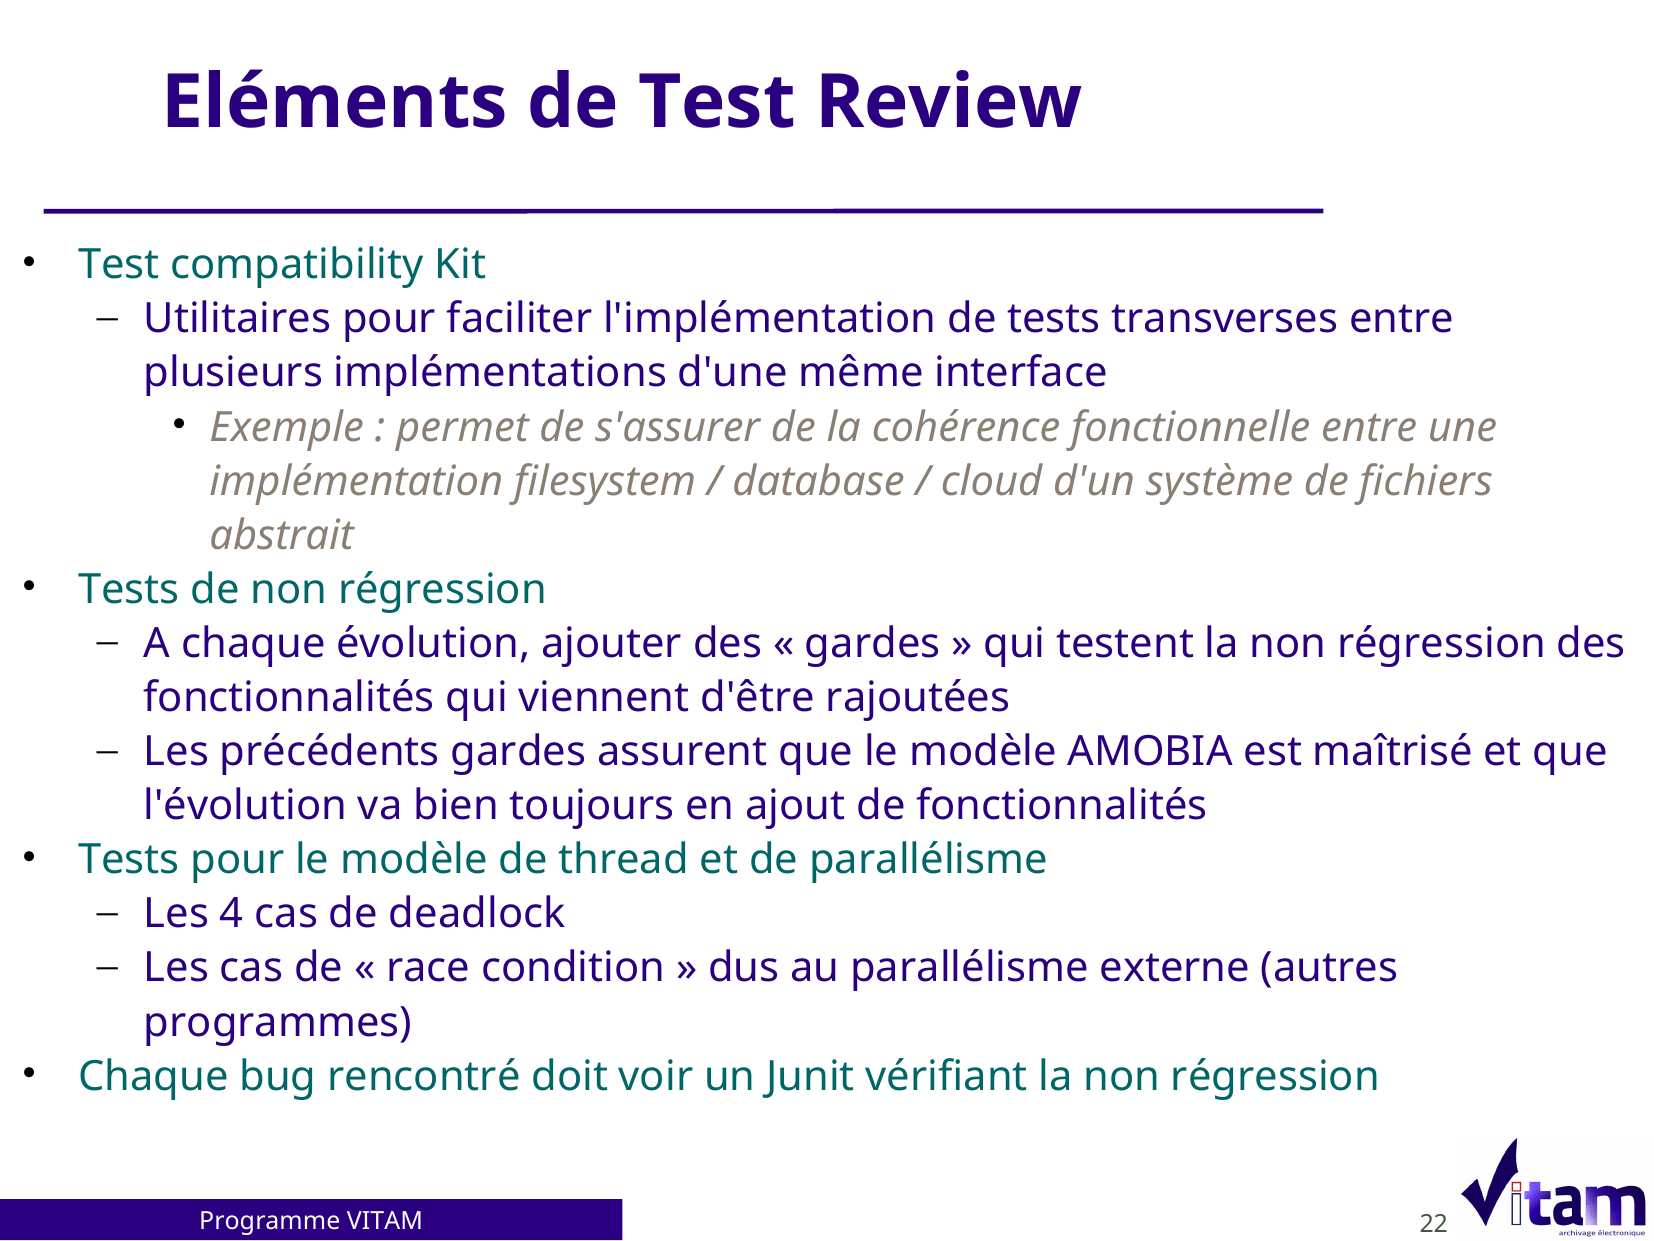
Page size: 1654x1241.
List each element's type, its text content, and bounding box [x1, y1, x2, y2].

list Test compatibility Kit Utilitaires pour faciliter l'implémentation de tests transverses entre plusieurs implémentations d'une même interface Exemple : permet de s'assurer de la cohérence fonctionnelle entre une implémentation filesystem / database / cloud d'un système de fichiers abstrait Tests de non régression A chaque évolution, ajouter des « gardes » qui testent la non régression des fonctionnalités qui viennent d'être rajoutées Les précédents gardes assurent que le modèle AMOBIA est maîtrisé et que l'évolution va bien toujours en ajout de fonctionnalités Tests pour le modèle de thread et de parallélisme Les 4 cas de deadlock Les cas de « race condition » dus au parallélisme externe (autres programmes) Chaque bug rencontré doit voir un Junit vérifiant la non régression [7, 227, 1647, 1185]
picture [1455, 1134, 1654, 1241]
title Eléments de Test Review [147, 22, 1628, 179]
